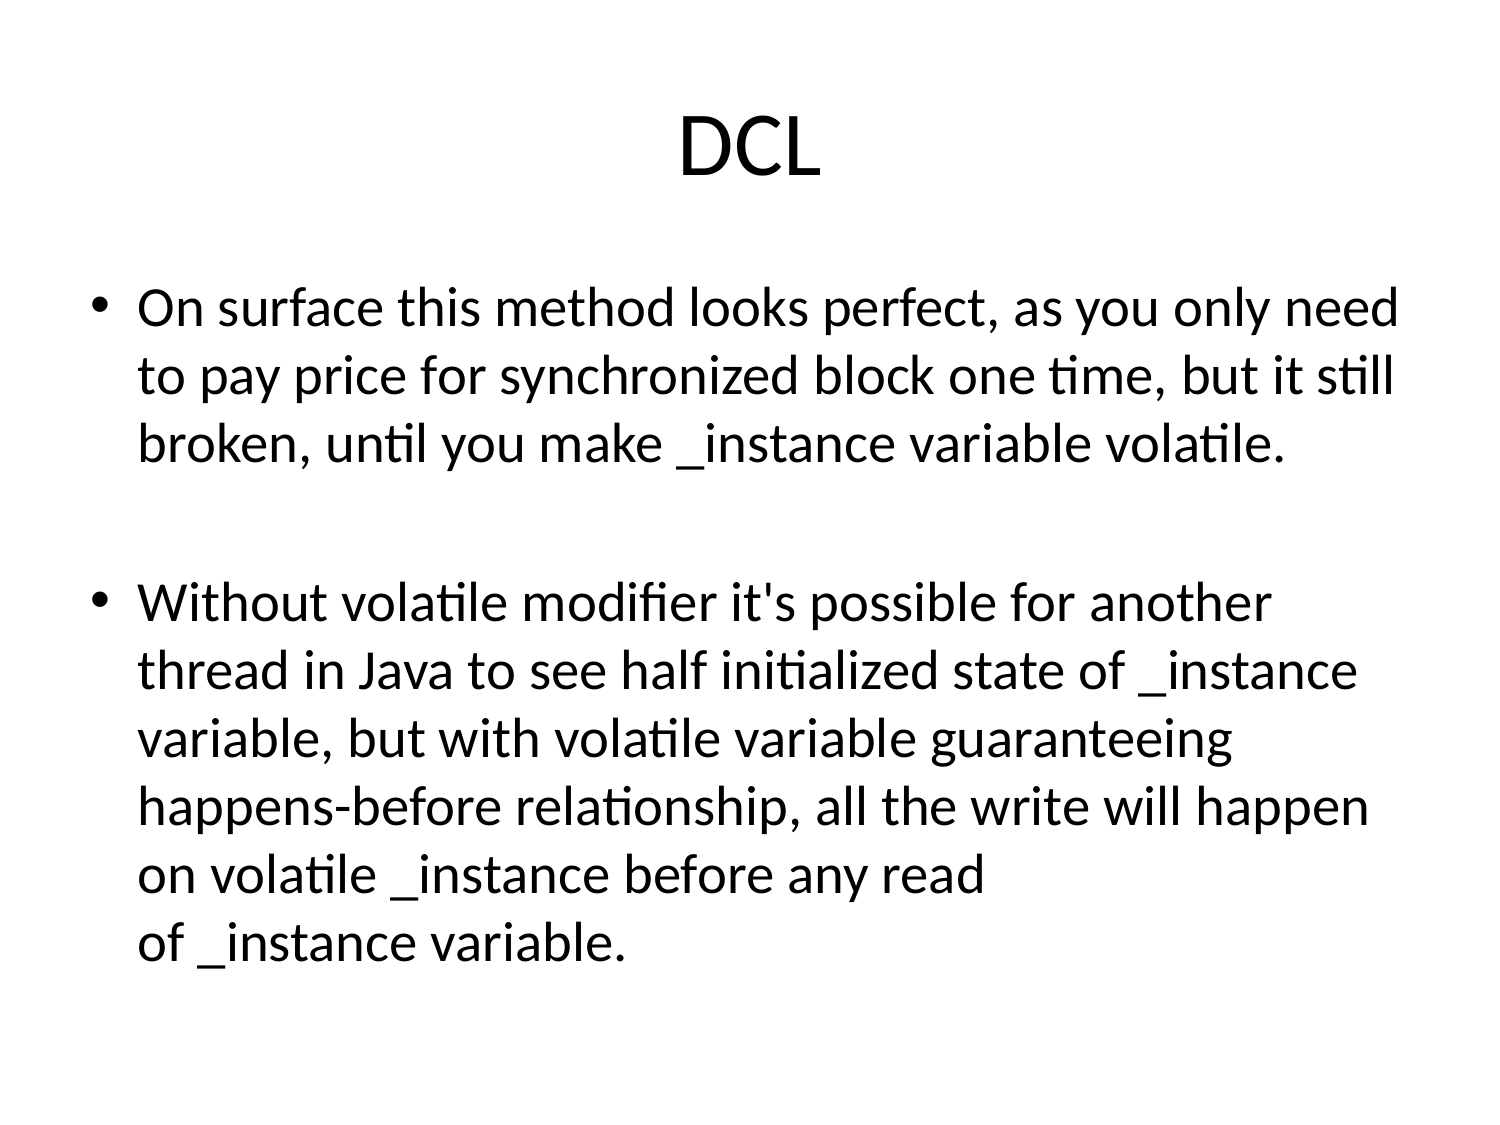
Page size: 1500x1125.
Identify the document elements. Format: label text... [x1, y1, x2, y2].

list On surface this method looks perfect, as you only need to pay price for synchronized block one time, but it still broken, until you make _instance variable volatile. Without volatile modifier it's possible for another thread in Java to see half initialized state of _instance variable, but with volatile variable guaranteeing happens-before relationship, all the write will happen on volatile _instance before any read of _instance variable. [75, 262, 1425, 1005]
title DCL [75, 45, 1425, 233]
